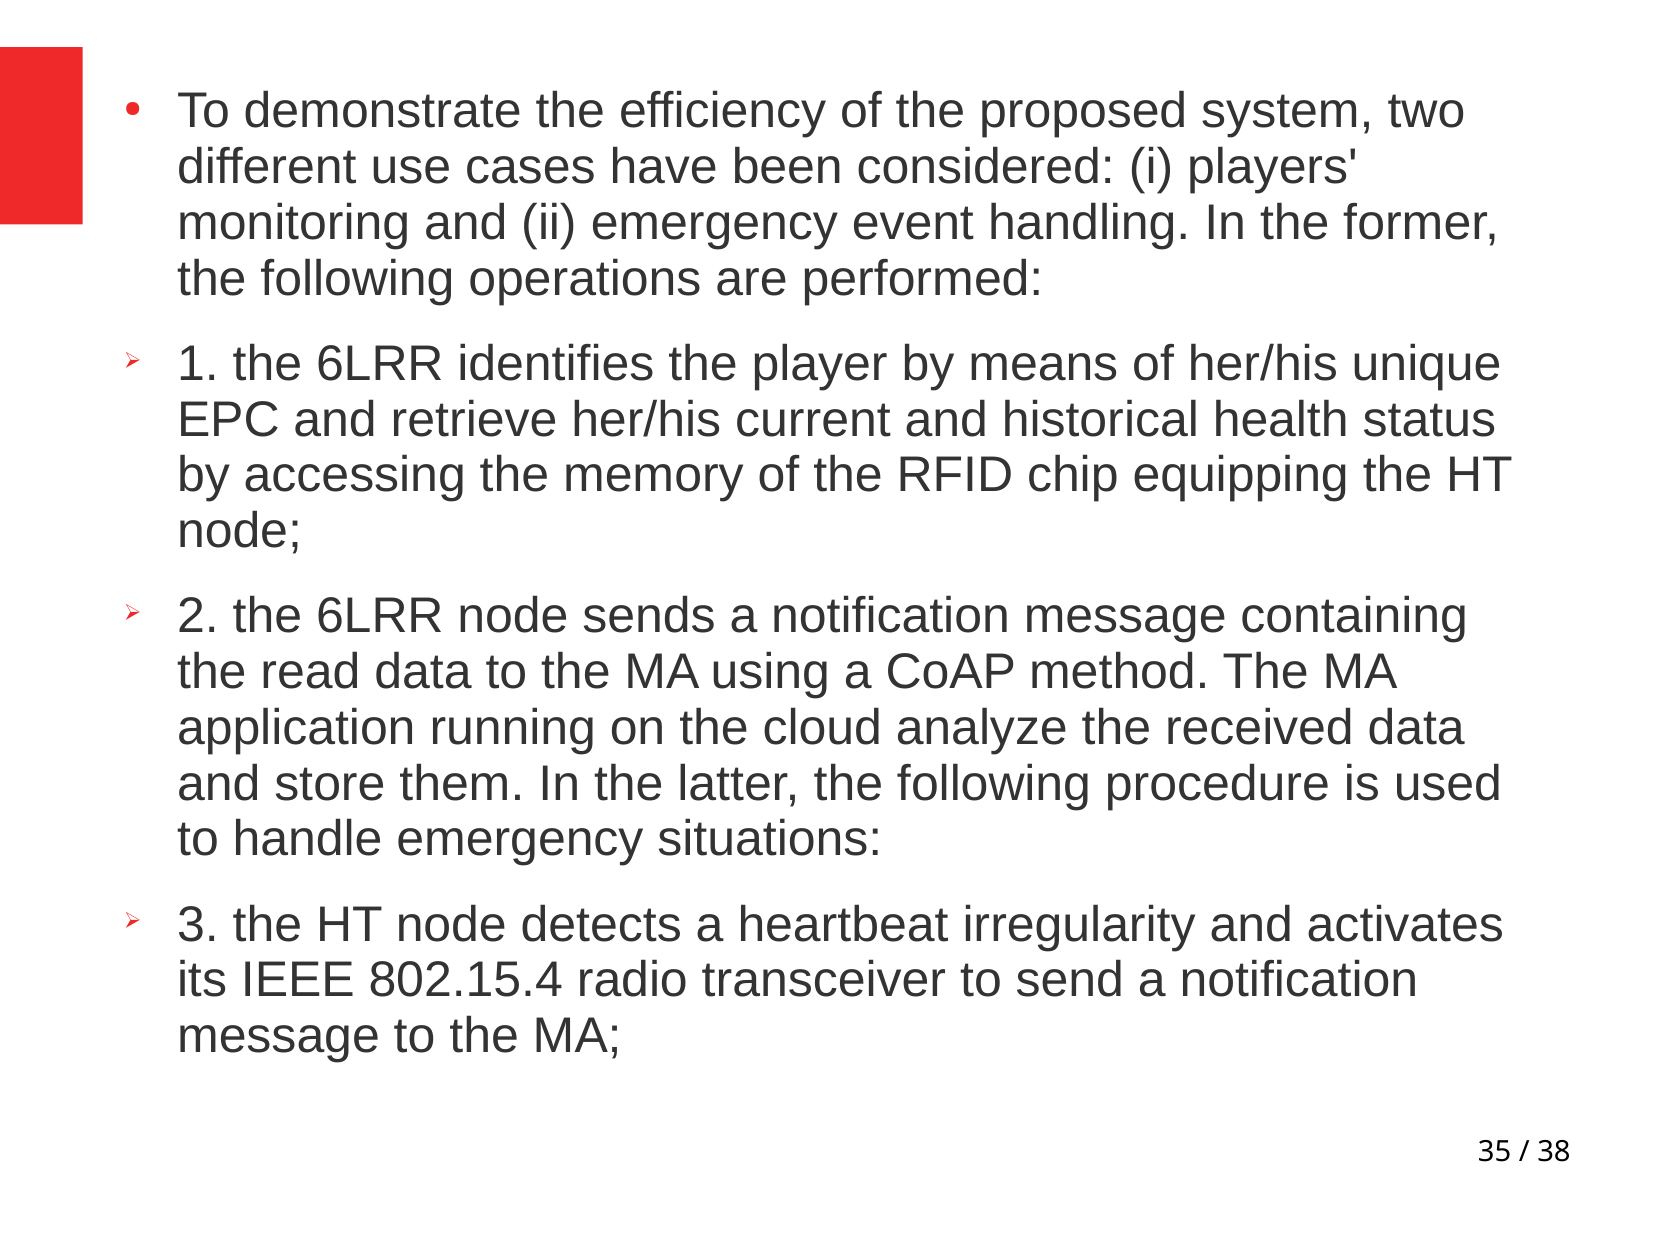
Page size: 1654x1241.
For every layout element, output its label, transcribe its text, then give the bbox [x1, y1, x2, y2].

list To demonstrate the efficiency of the proposed system, two different use cases have been considered: (i) players' monitoring and (ii) emergency event handling. In the former, the following operations are performed: 1. the 6LRR identifies the player by means of her/his unique EPC and retrieve her/his current and historical health status by accessing the memory of the RFID chip equipping the HT node; 2. the 6LRR node sends a notification message containing the read data to the MA using a CoAP method. The MA application running on the cloud analyze the received data and store them. In the latter, the following procedure is used to handle emergency situations: 3. the HT node detects a heartbeat irregularity and activates its IEEE 802.15.4 radio transceiver to send a notification message to the MA; [106, 82, 1524, 802]
